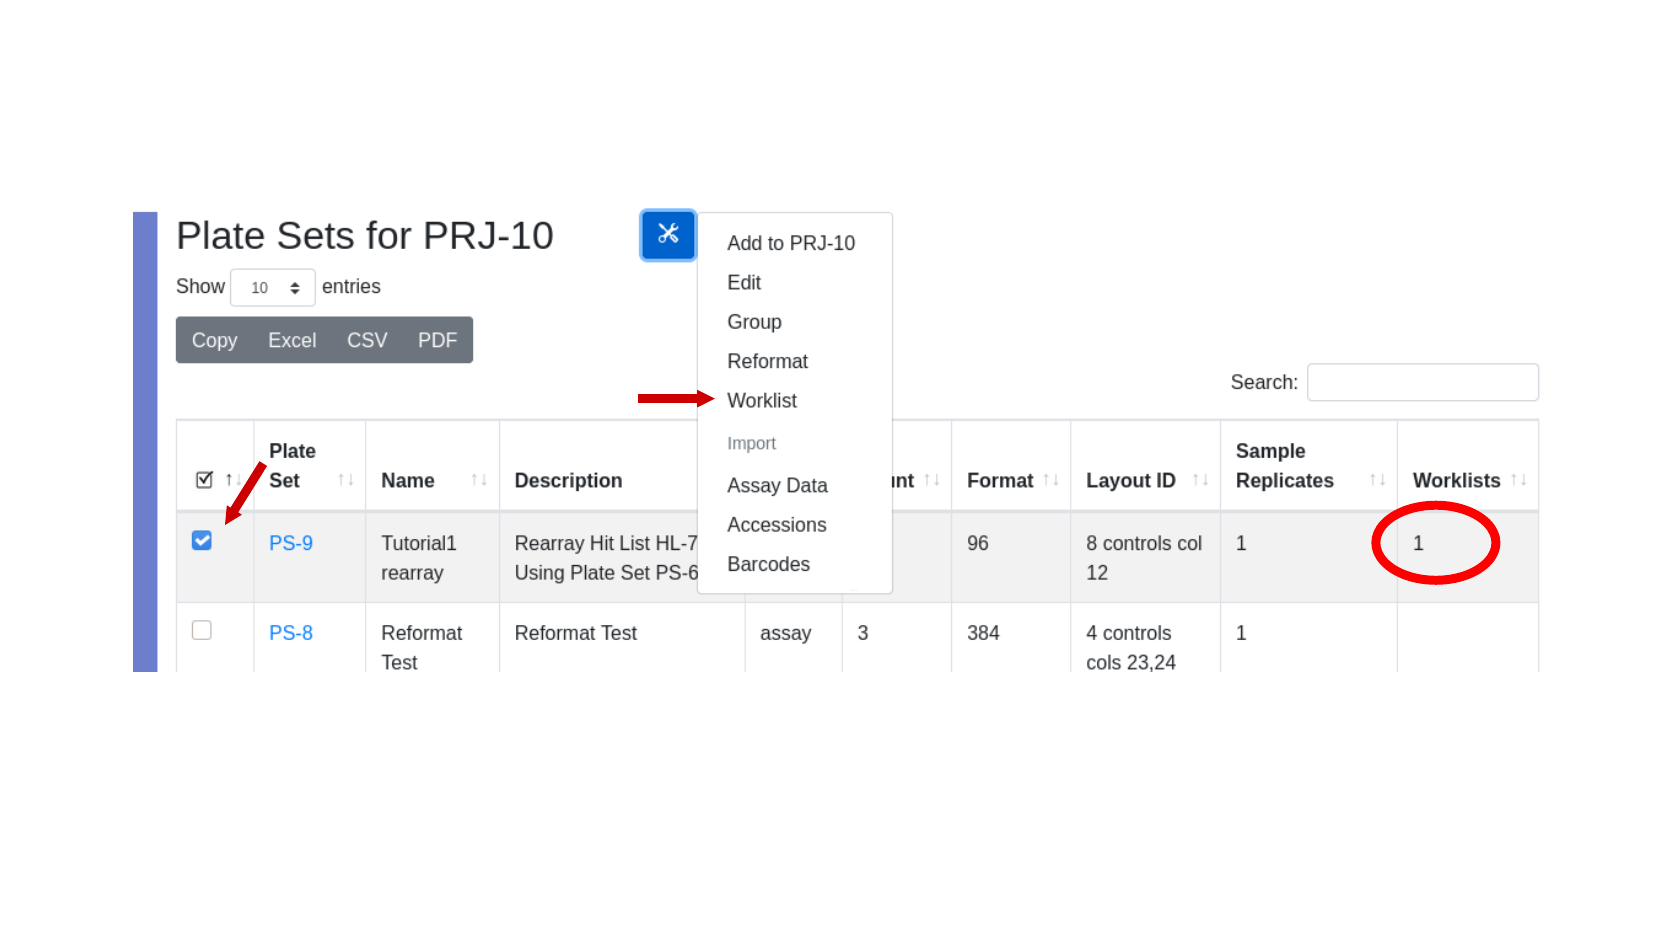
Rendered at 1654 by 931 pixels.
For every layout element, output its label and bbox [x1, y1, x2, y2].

picture [133, 201, 1548, 672]
